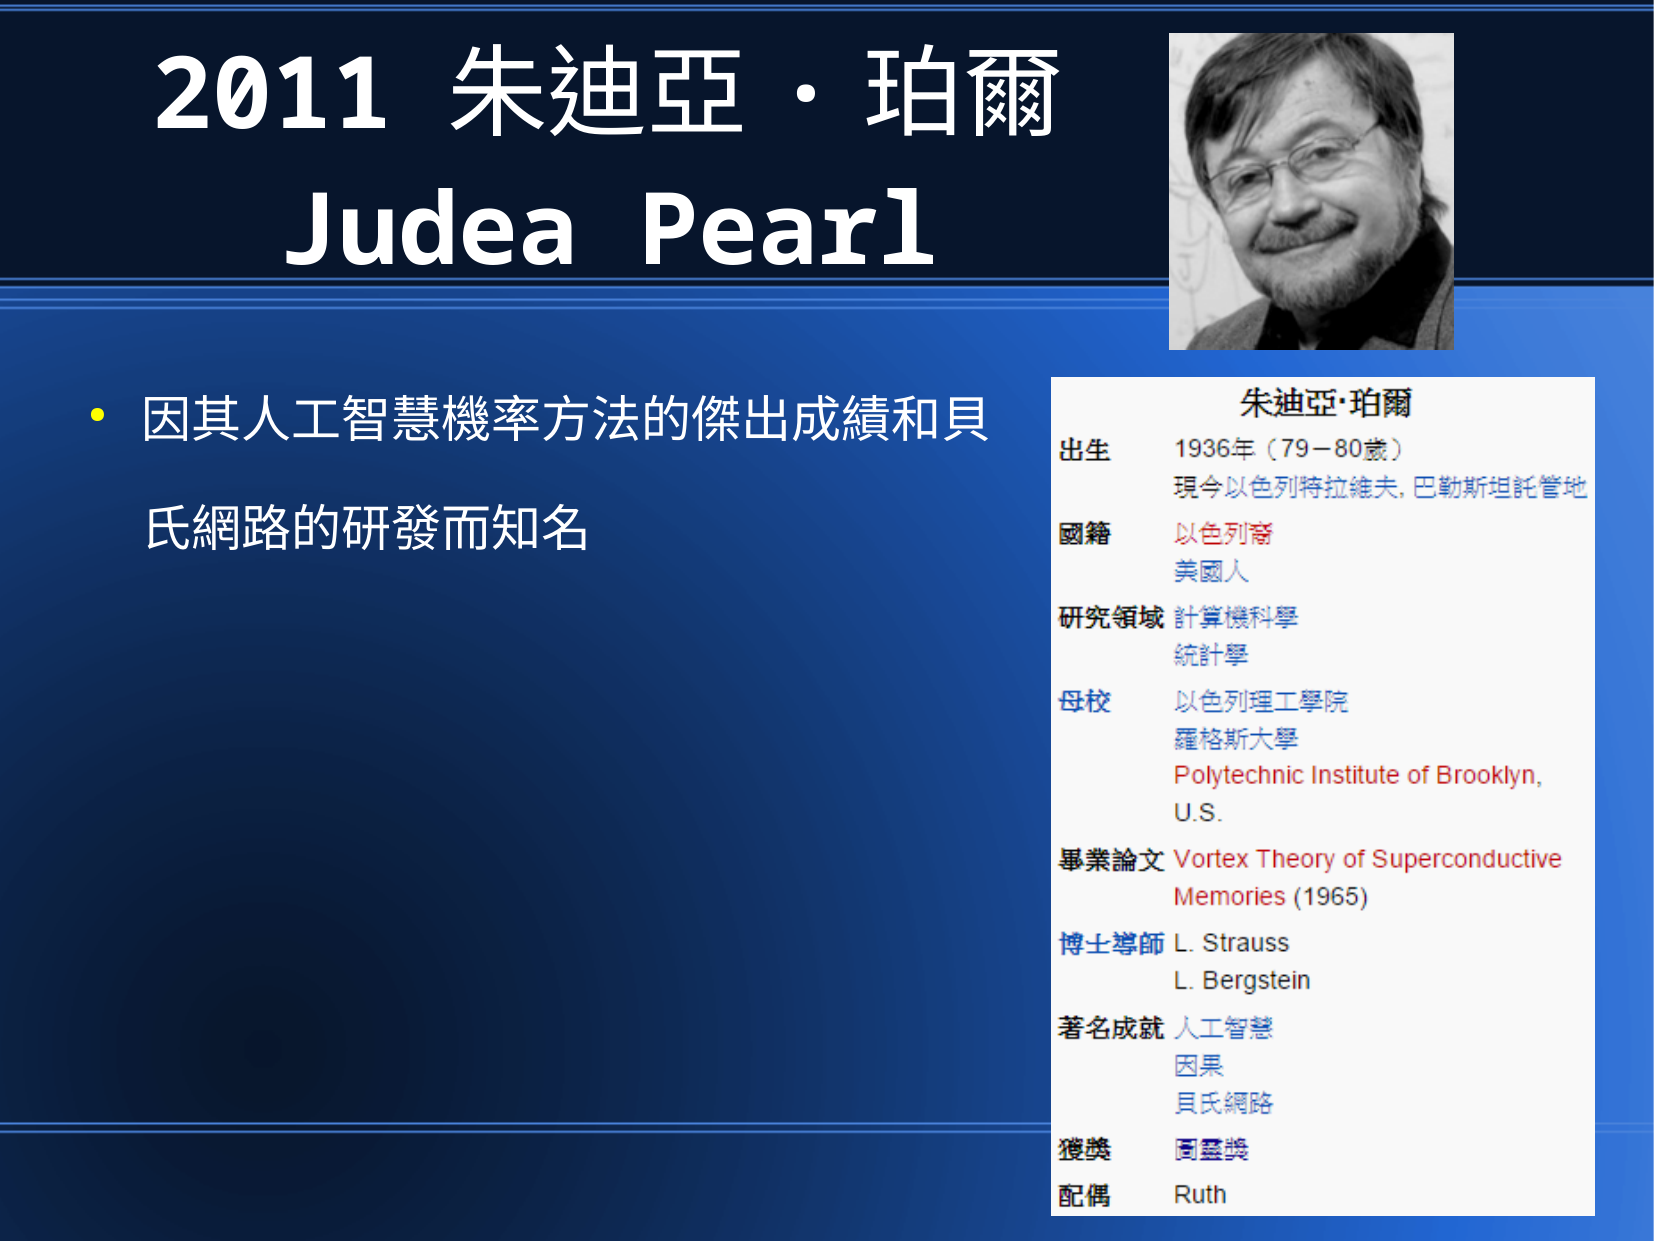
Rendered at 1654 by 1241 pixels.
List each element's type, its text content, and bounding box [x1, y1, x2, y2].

list 因其人工智慧機率方法的傑出成績和貝氏網路的研發而知名 [70, 343, 1004, 1158]
title 2011 朱迪亞·珀爾 Judea Pearl [82, 32, 1134, 273]
picture [0, 0, 1654, 1241]
